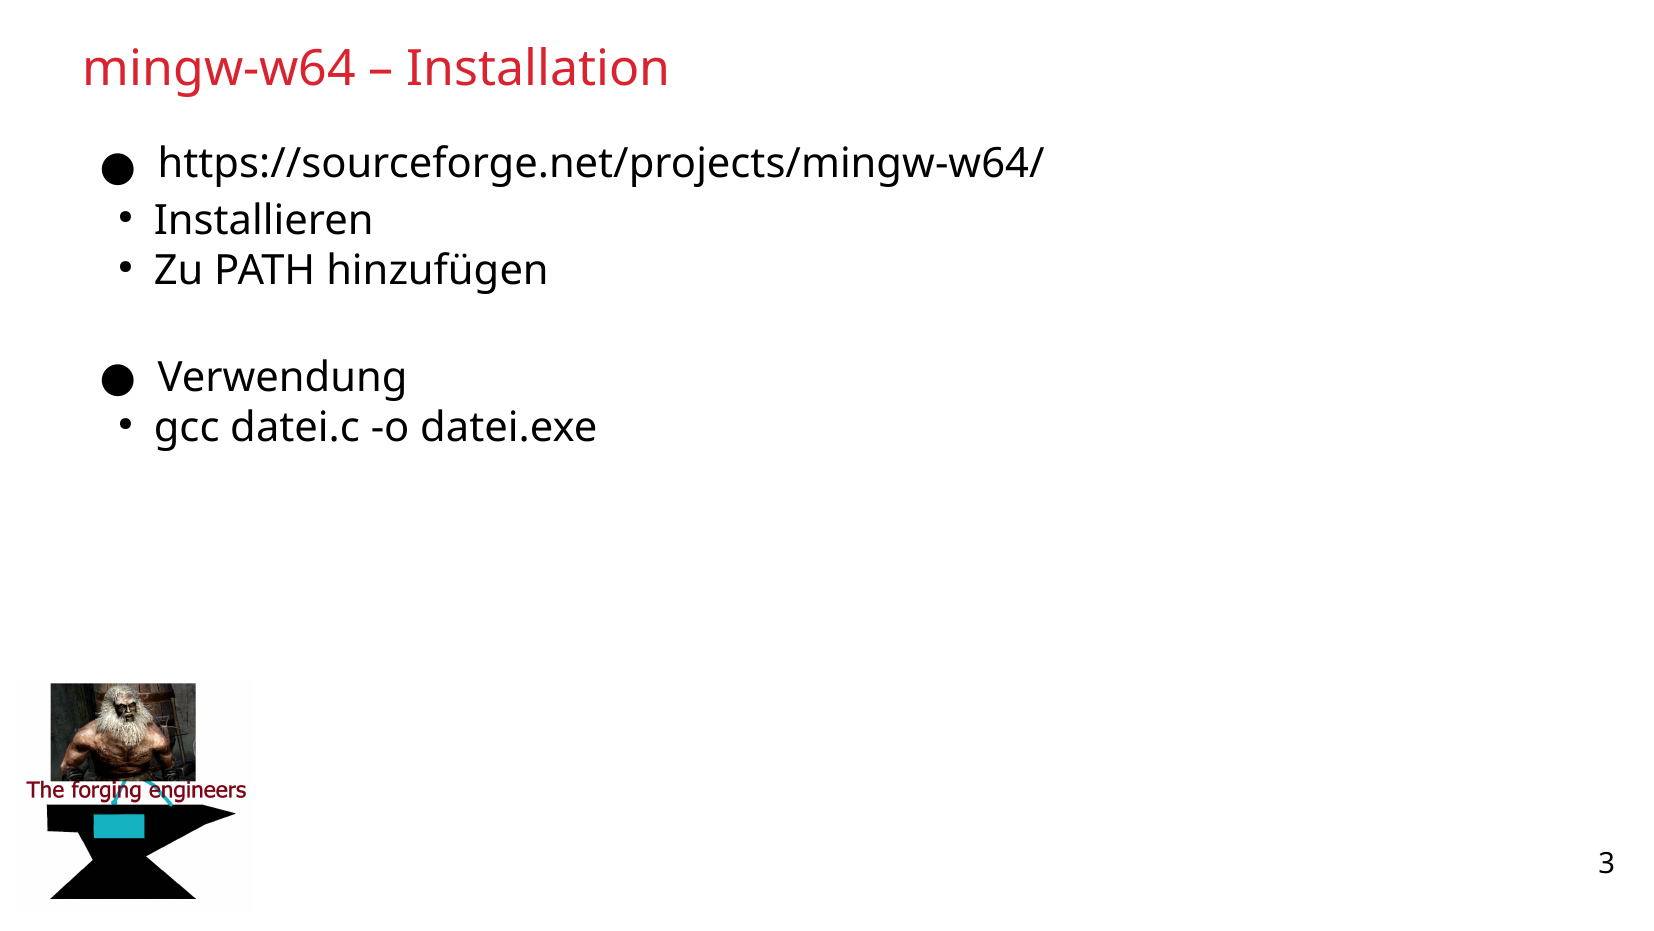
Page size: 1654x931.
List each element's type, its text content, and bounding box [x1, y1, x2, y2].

text_box https://sourceforge.net/projects/mingw-w64/ Installieren Zu PATH hinzufügen Verwendung gcc datei.c -o datei.exe [82, 135, 1571, 461]
picture [17, 679, 254, 916]
title mingw-w64 – Installation [82, 37, 1571, 95]
